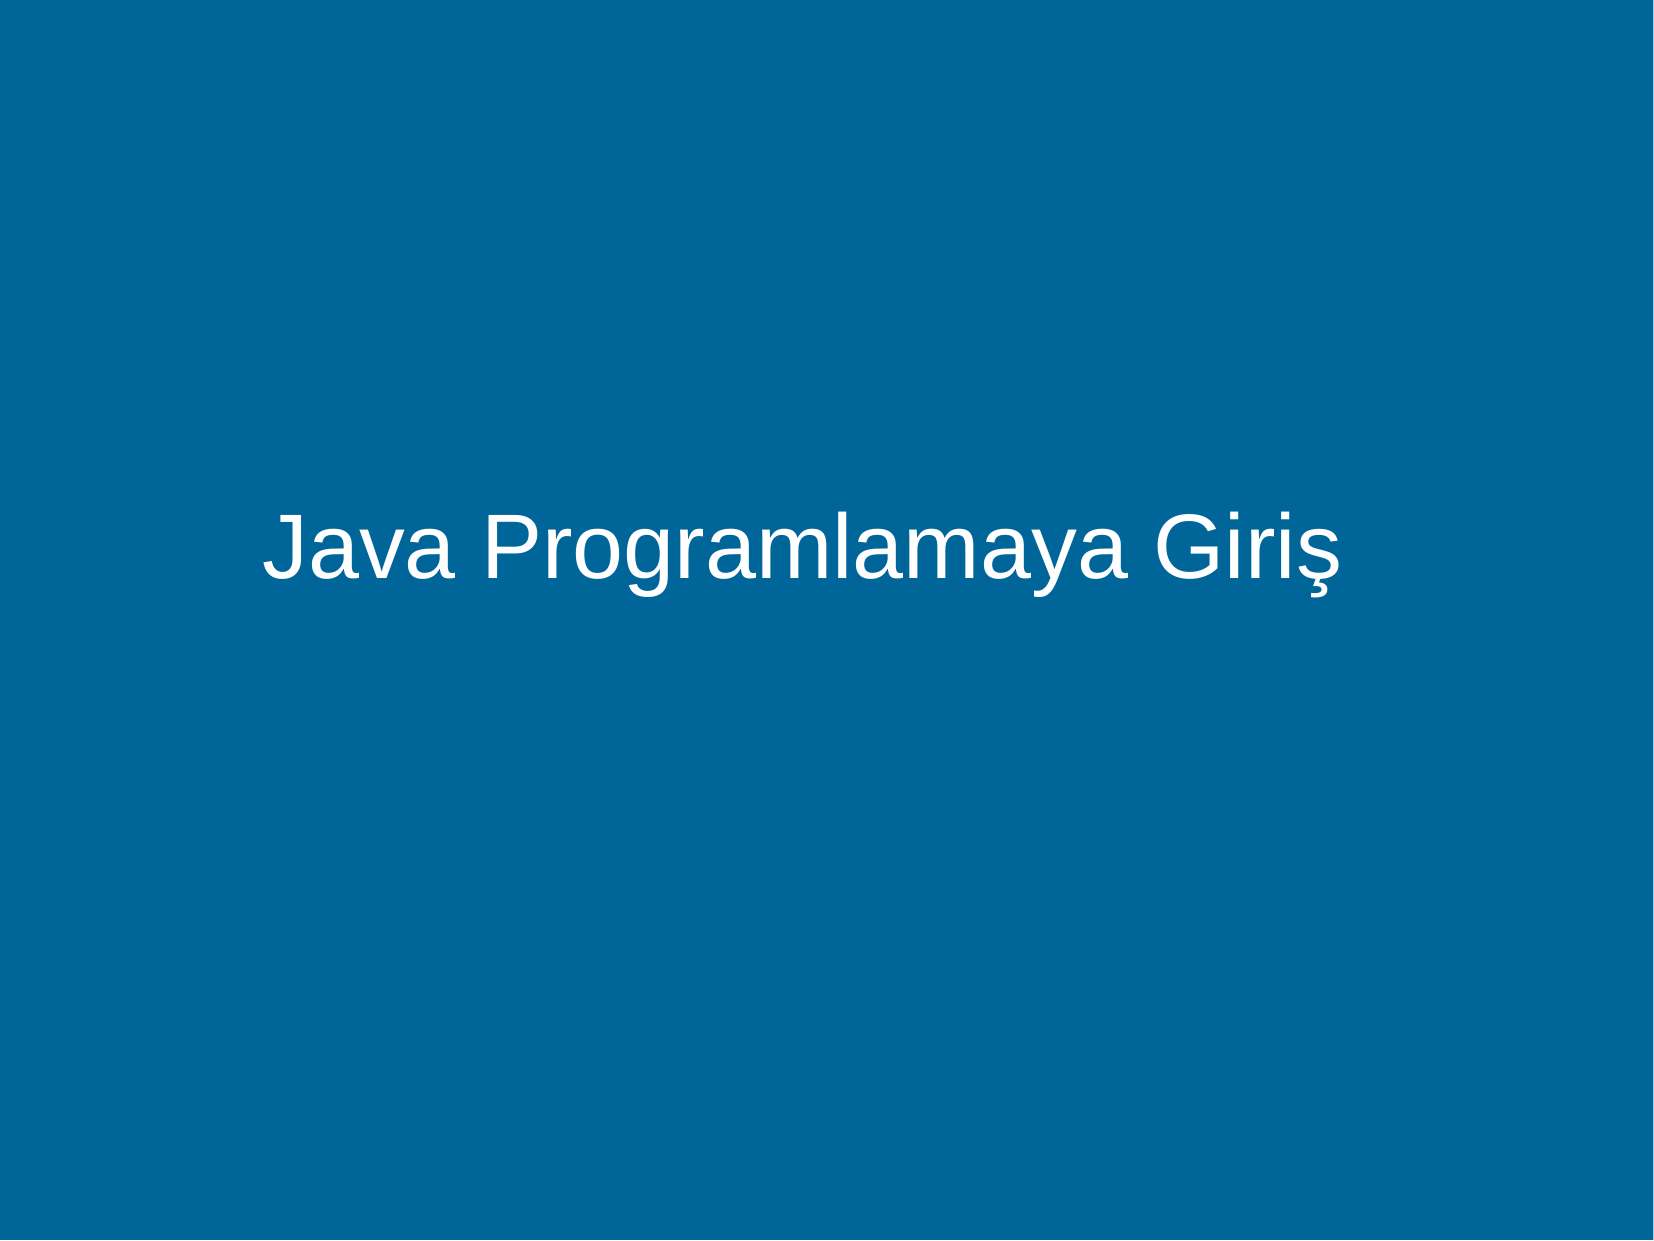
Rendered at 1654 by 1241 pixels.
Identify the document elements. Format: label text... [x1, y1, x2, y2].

title Java Programlamaya Giriş [59, 442, 1548, 650]
